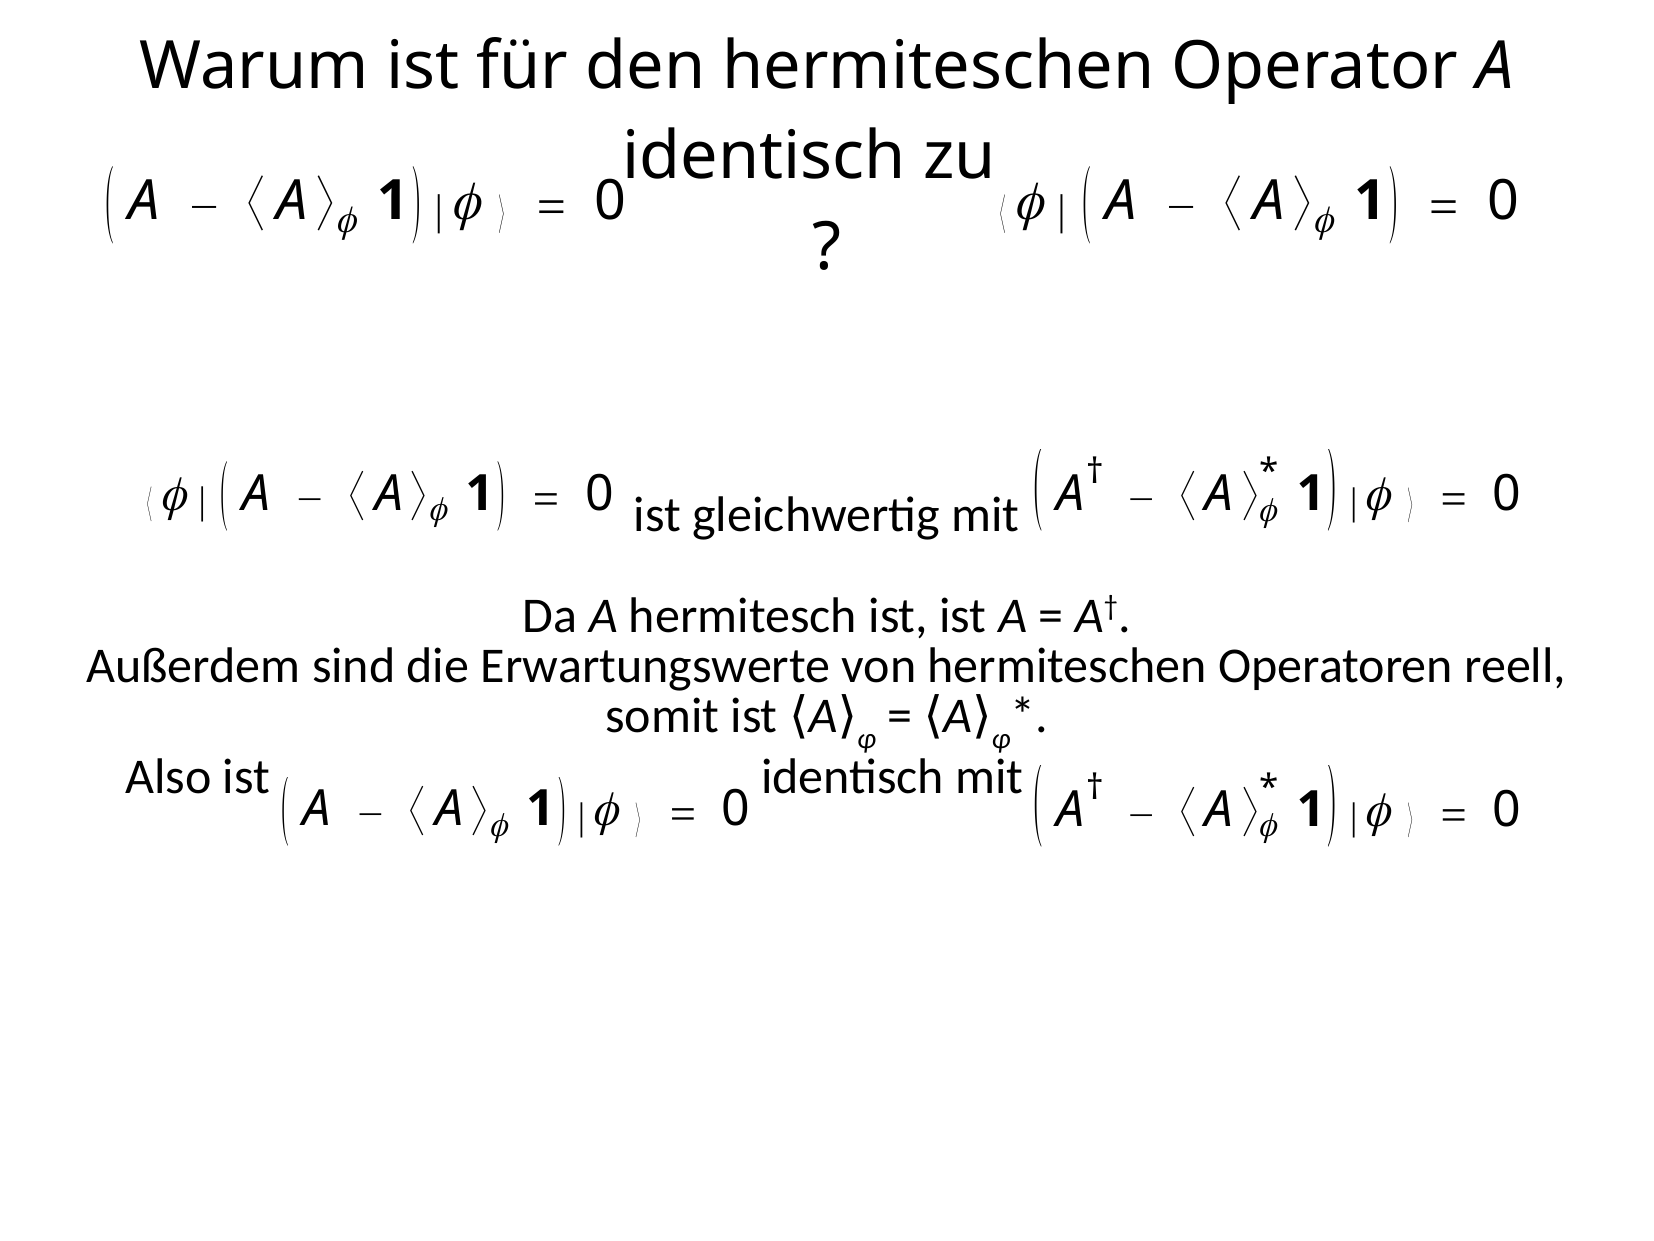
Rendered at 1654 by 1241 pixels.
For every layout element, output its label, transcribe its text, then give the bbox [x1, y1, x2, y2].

chart [990, 166, 1523, 244]
subtitle ist gleichwertig mit Da A hermitesch ist, ist A = A†. Außerdem sind die Erwartungswerte von hermiteschen Operatoren reell, somit ist ⟨A⟩φ = ⟨A⟩φ*. Also ist identisch mit [82, 290, 1571, 1010]
title Warum ist für den hermiteschen Operator A identisch zu ? [82, 49, 1571, 257]
chart [1026, 765, 1525, 847]
chart [1026, 449, 1525, 531]
chart [274, 777, 754, 847]
chart [97, 166, 630, 244]
chart [138, 461, 617, 531]
